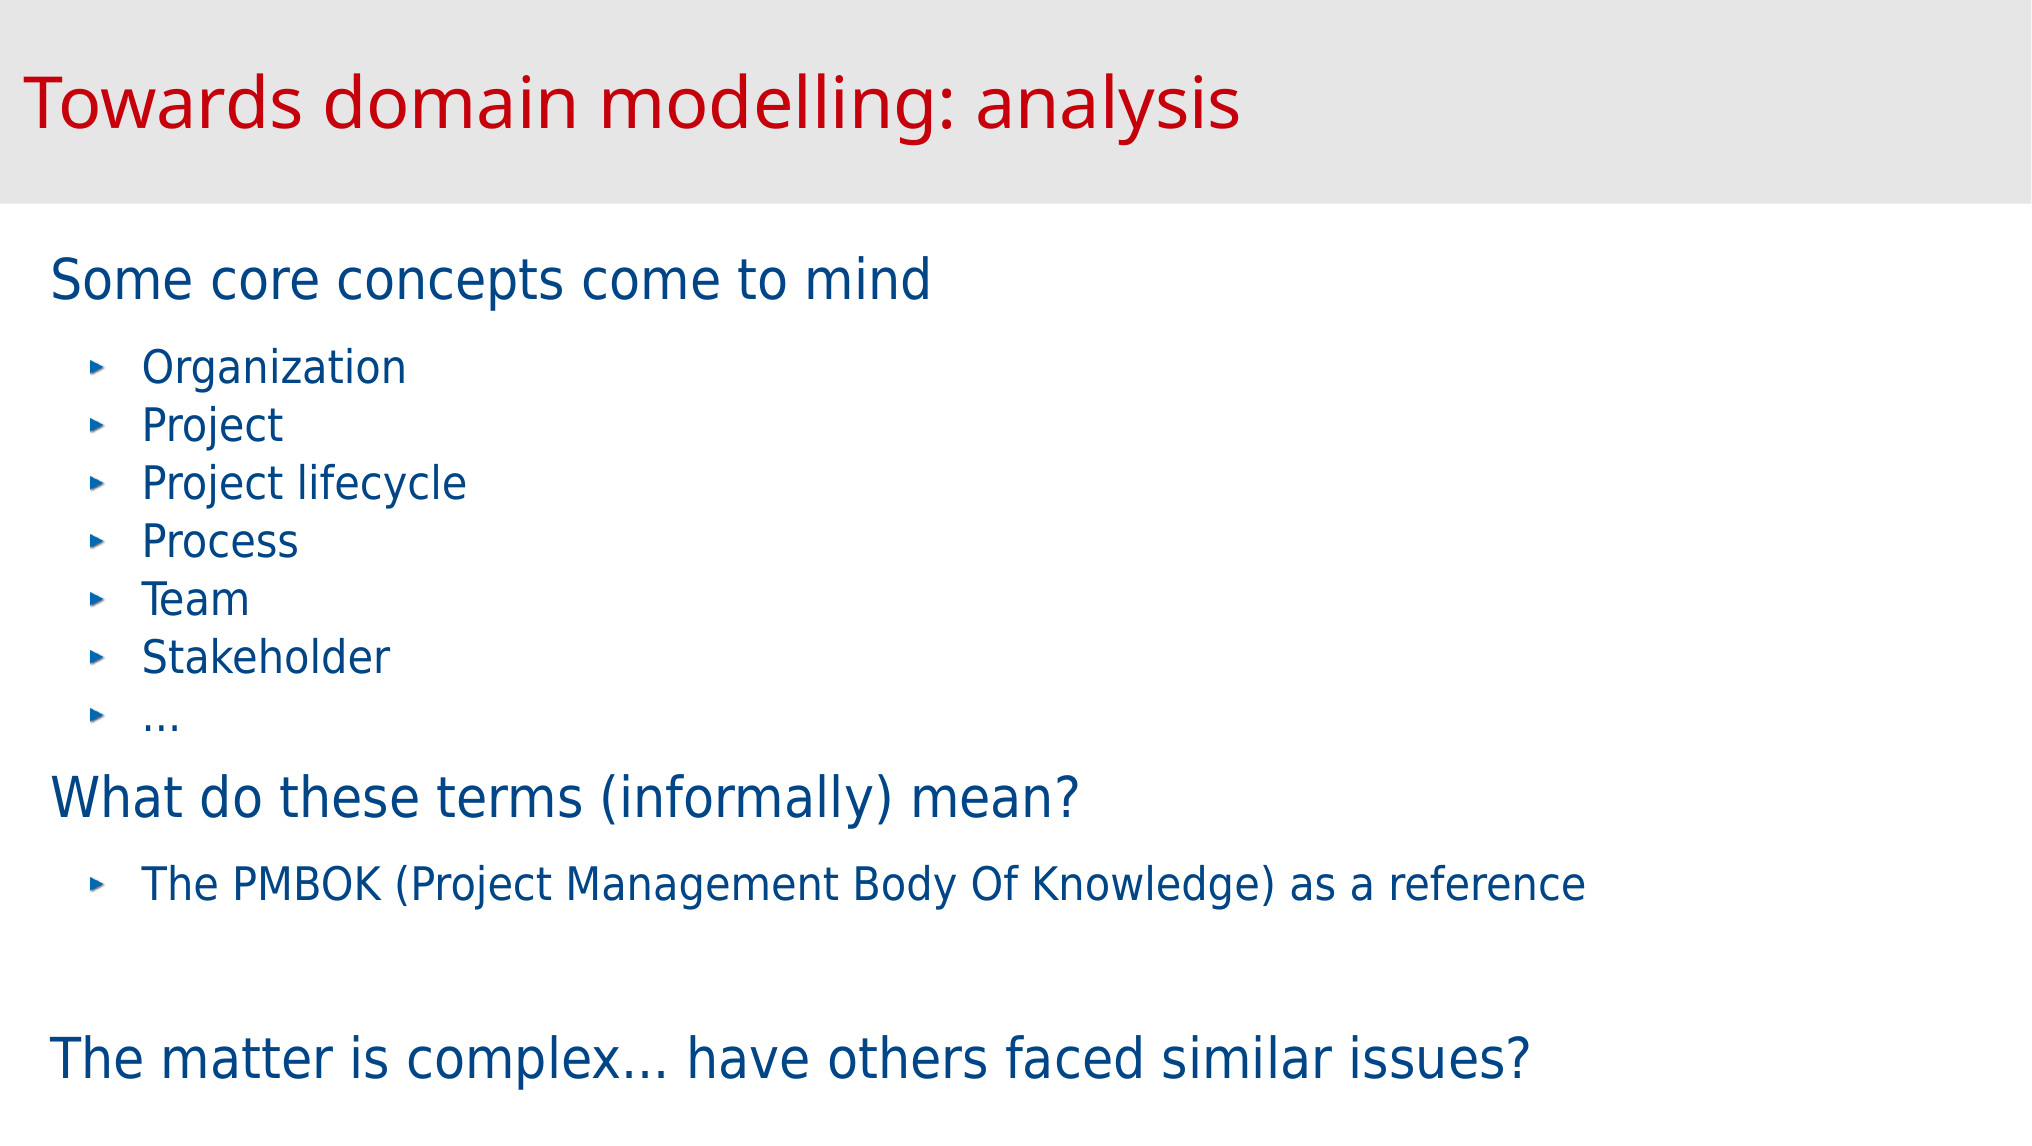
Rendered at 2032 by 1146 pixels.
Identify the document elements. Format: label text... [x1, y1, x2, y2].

title Towards domain modelling: analysis [0, 0, 2032, 204]
list Some core concepts come to mind Organization Project Project lifecycle Process Team Stakeholder ... What do these terms (informally) mean? The PMBOK (Project Management Body Of Knowledge) as a reference The matter is complex... have others faced similar issues? [0, 247, 2032, 1099]
